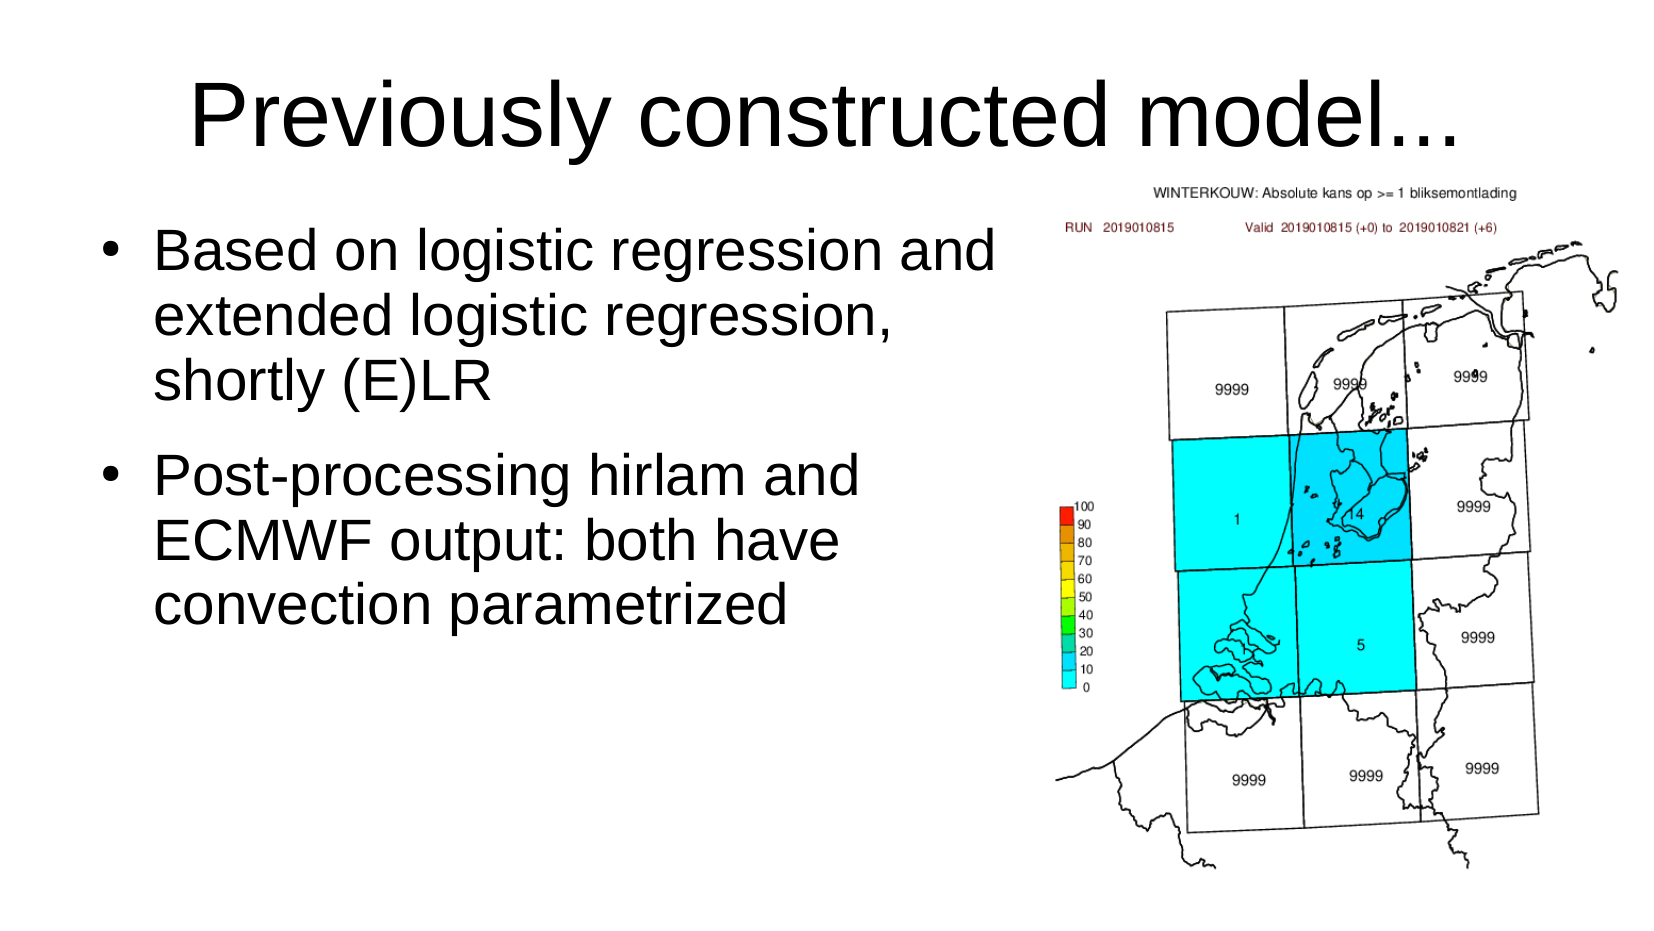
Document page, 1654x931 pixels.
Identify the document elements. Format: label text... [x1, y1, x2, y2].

list Based on logistic regression and extended logistic regression, shortly (E)LR Post-processing hirlam and ECMWF output: both have convection parametrized [82, 217, 1006, 856]
picture [1050, 185, 1623, 878]
title Previously constructed model... [82, 37, 1571, 193]
